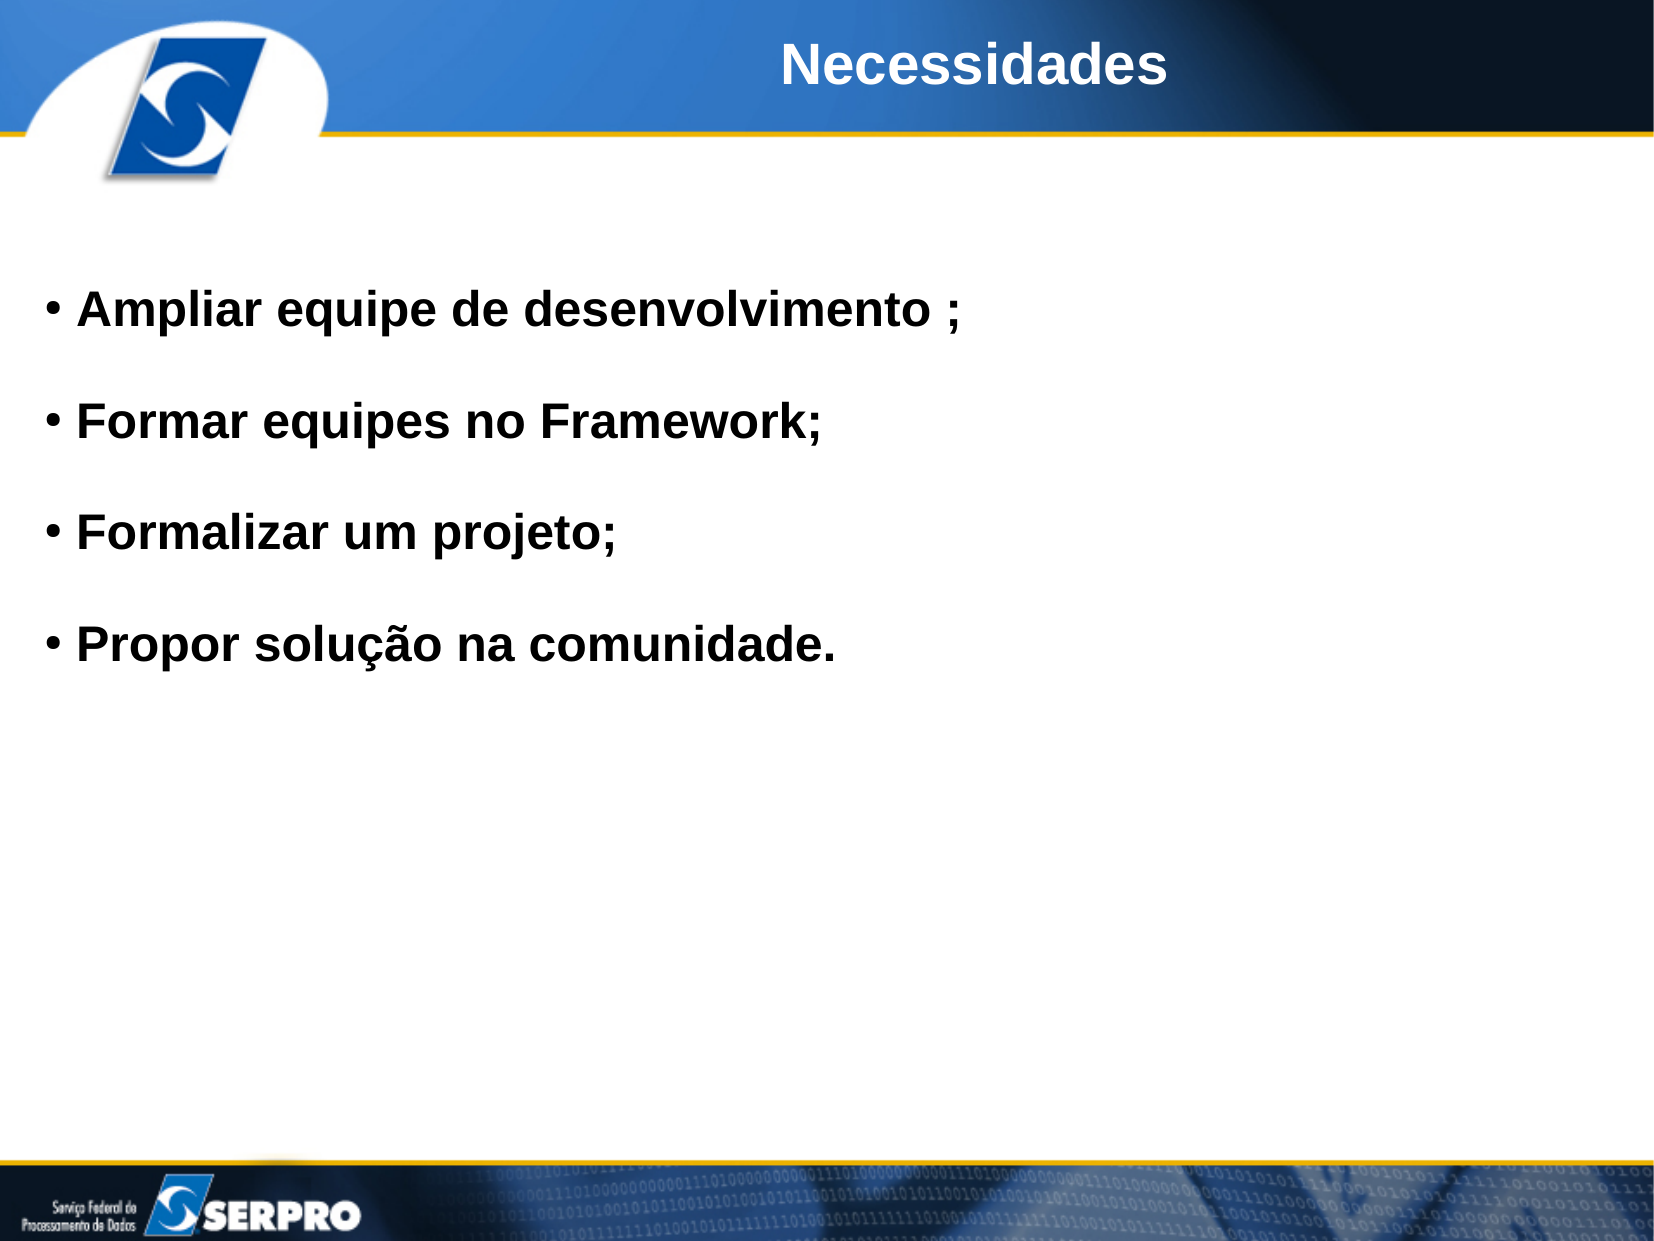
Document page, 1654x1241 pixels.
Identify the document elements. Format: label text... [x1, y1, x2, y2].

text_box Ampliar equipe de desenvolvimento ; Formar equipes no Framework; Formalizar um projeto; Propor solução na comunidade. [29, 274, 1636, 768]
title Necessidades [354, 29, 1596, 99]
picture [0, 0, 1654, 1241]
